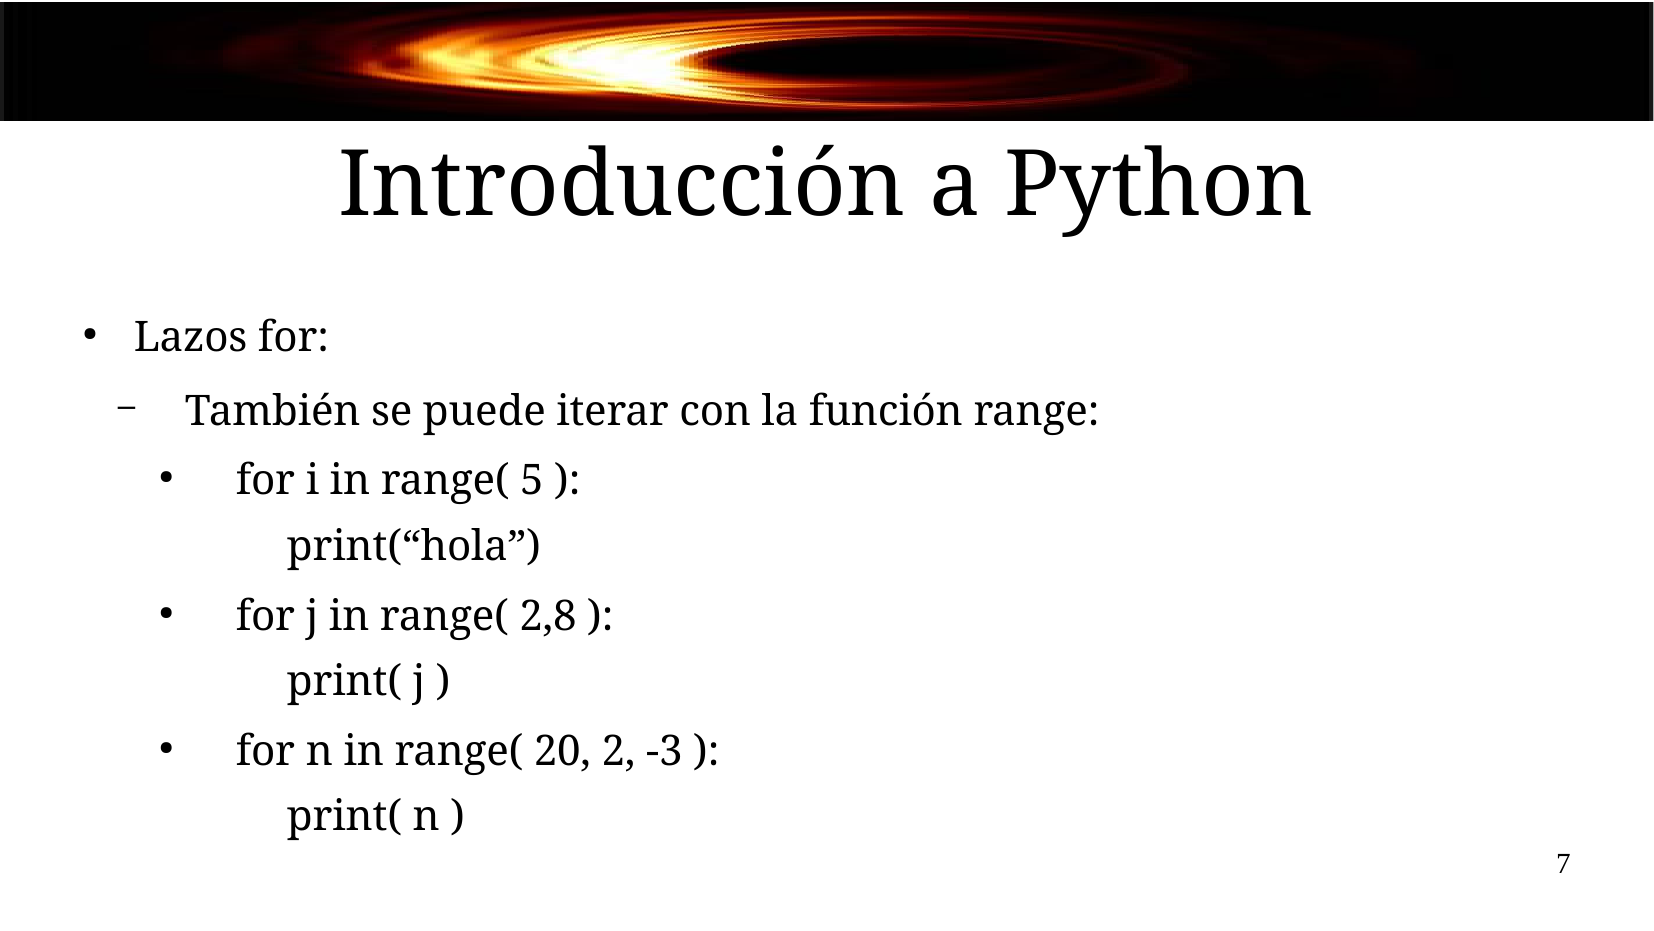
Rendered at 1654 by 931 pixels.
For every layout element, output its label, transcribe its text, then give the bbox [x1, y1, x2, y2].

list Lazos for: También se puede iterar con la función range: for i in range( 5 ): print(“hola”) for j in range( 2,8 ): print( j ) for n in range( 20, 2, -3 ): print( n ) [82, 306, 1571, 846]
picture [0, 2, 1654, 121]
title Introducción a Python [82, 121, 1571, 258]
